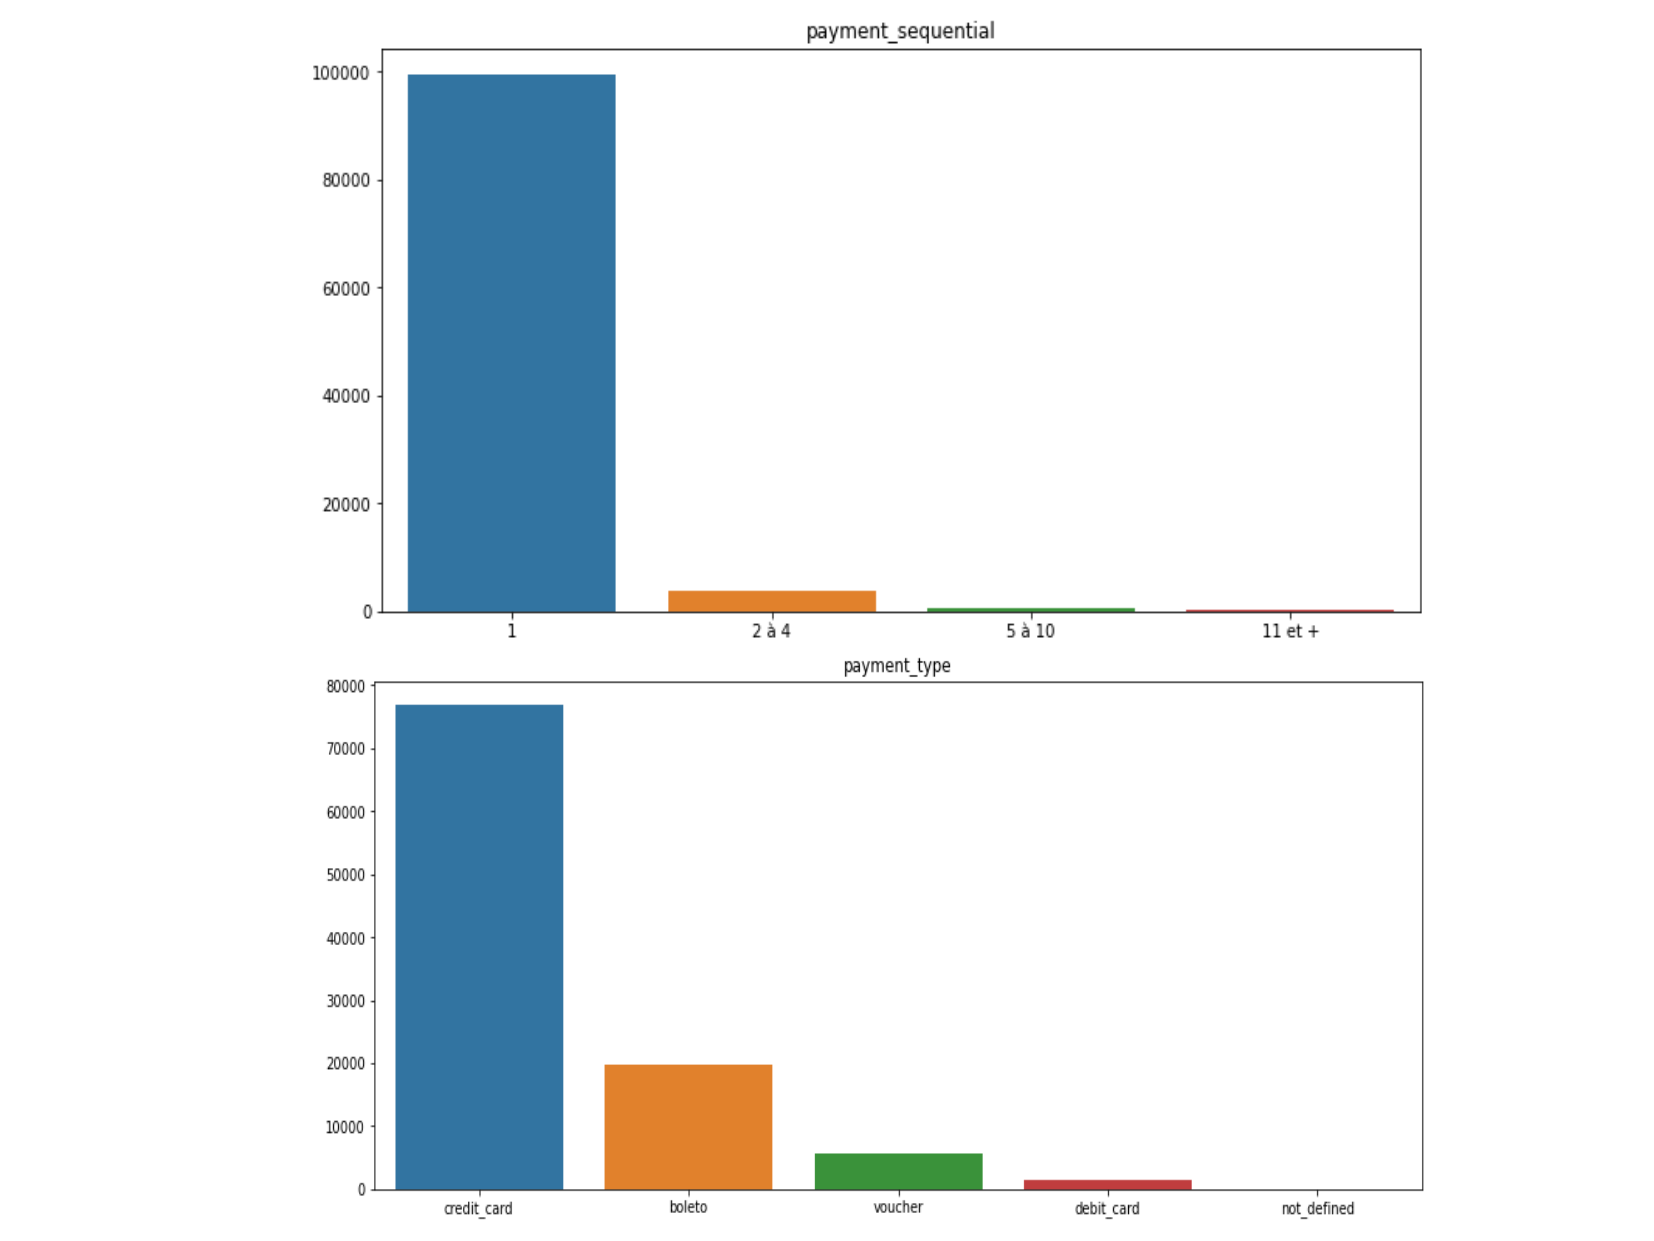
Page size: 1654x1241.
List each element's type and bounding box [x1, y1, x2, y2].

picture [295, 11, 1453, 1241]
